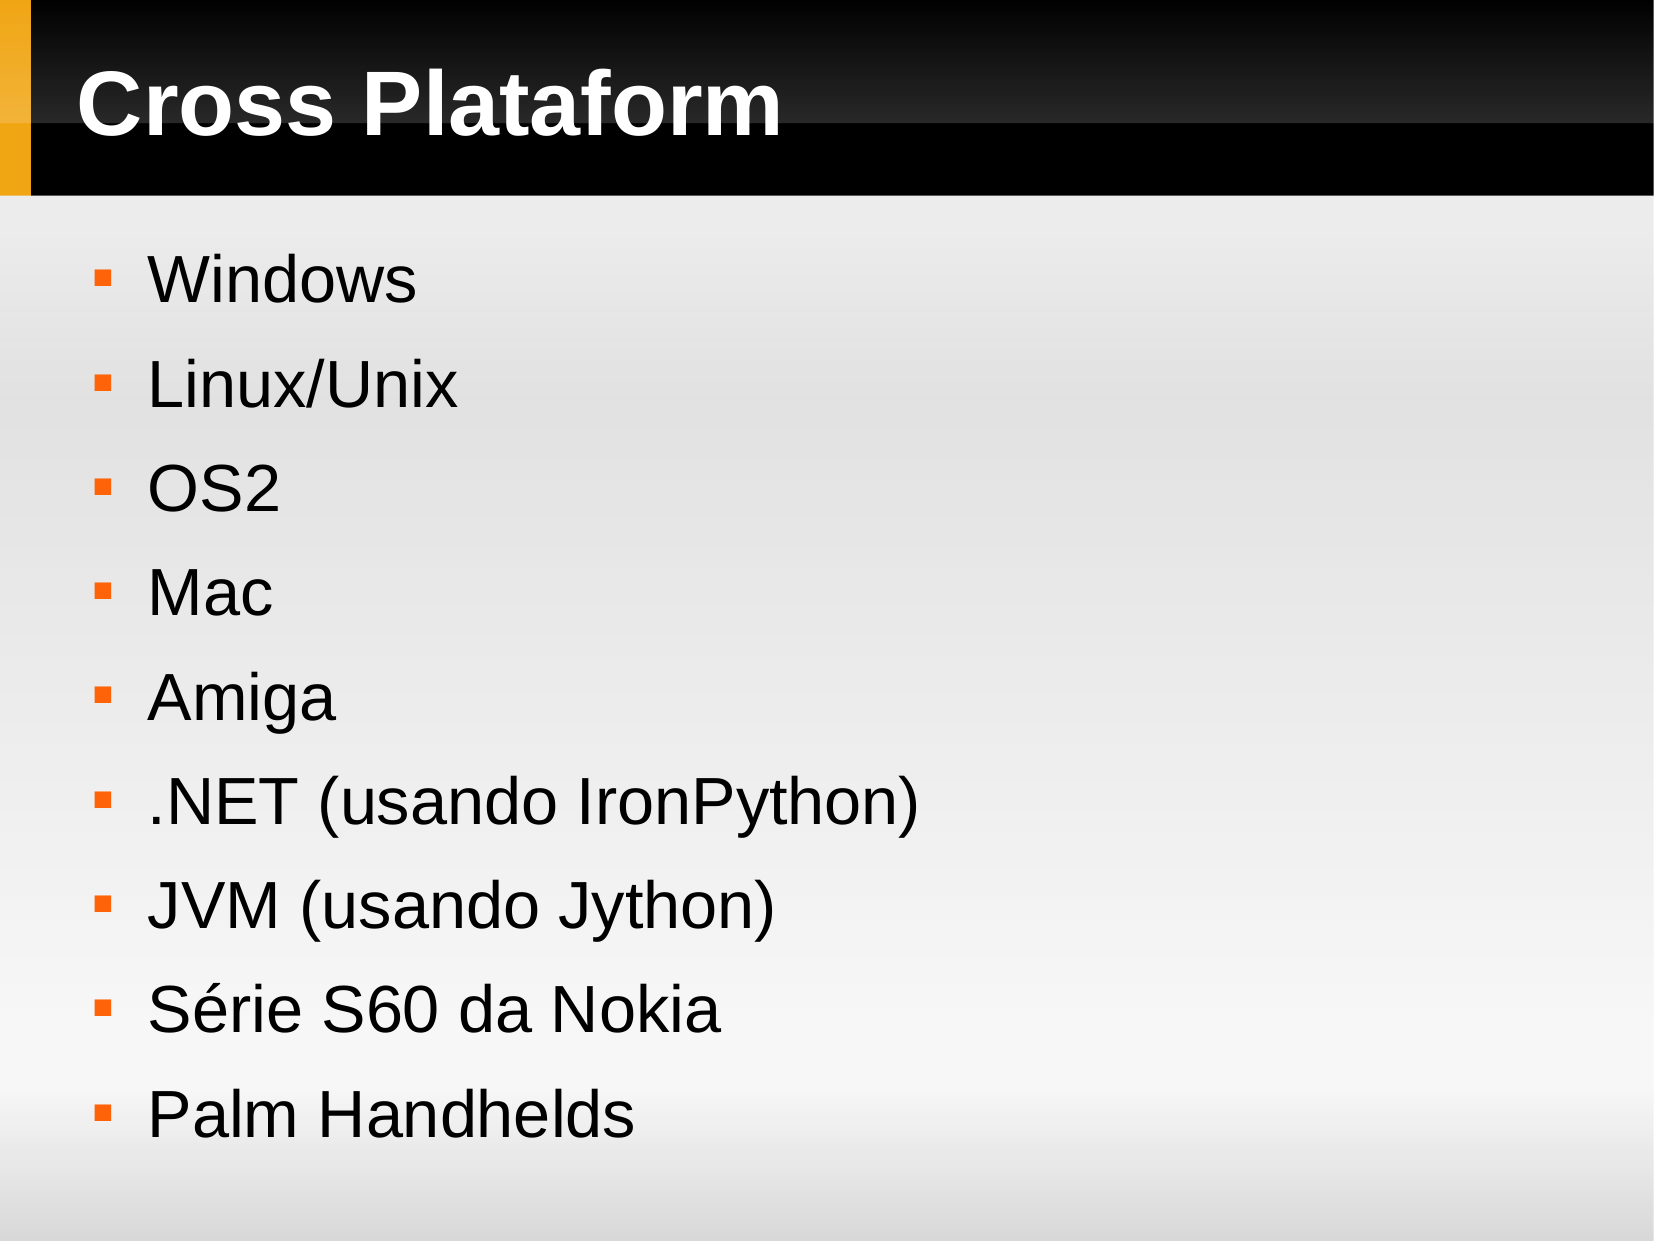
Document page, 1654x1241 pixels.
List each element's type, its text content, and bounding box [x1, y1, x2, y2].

picture [0, 0, 1654, 1241]
list Windows Linux/Unix OS2 Mac Amiga .NET (usando IronPython) JVM (usando Jython) Série S60 da Nokia Palm Handhelds [76, 242, 1565, 1152]
title Cross Plataform [76, 7, 1565, 200]
